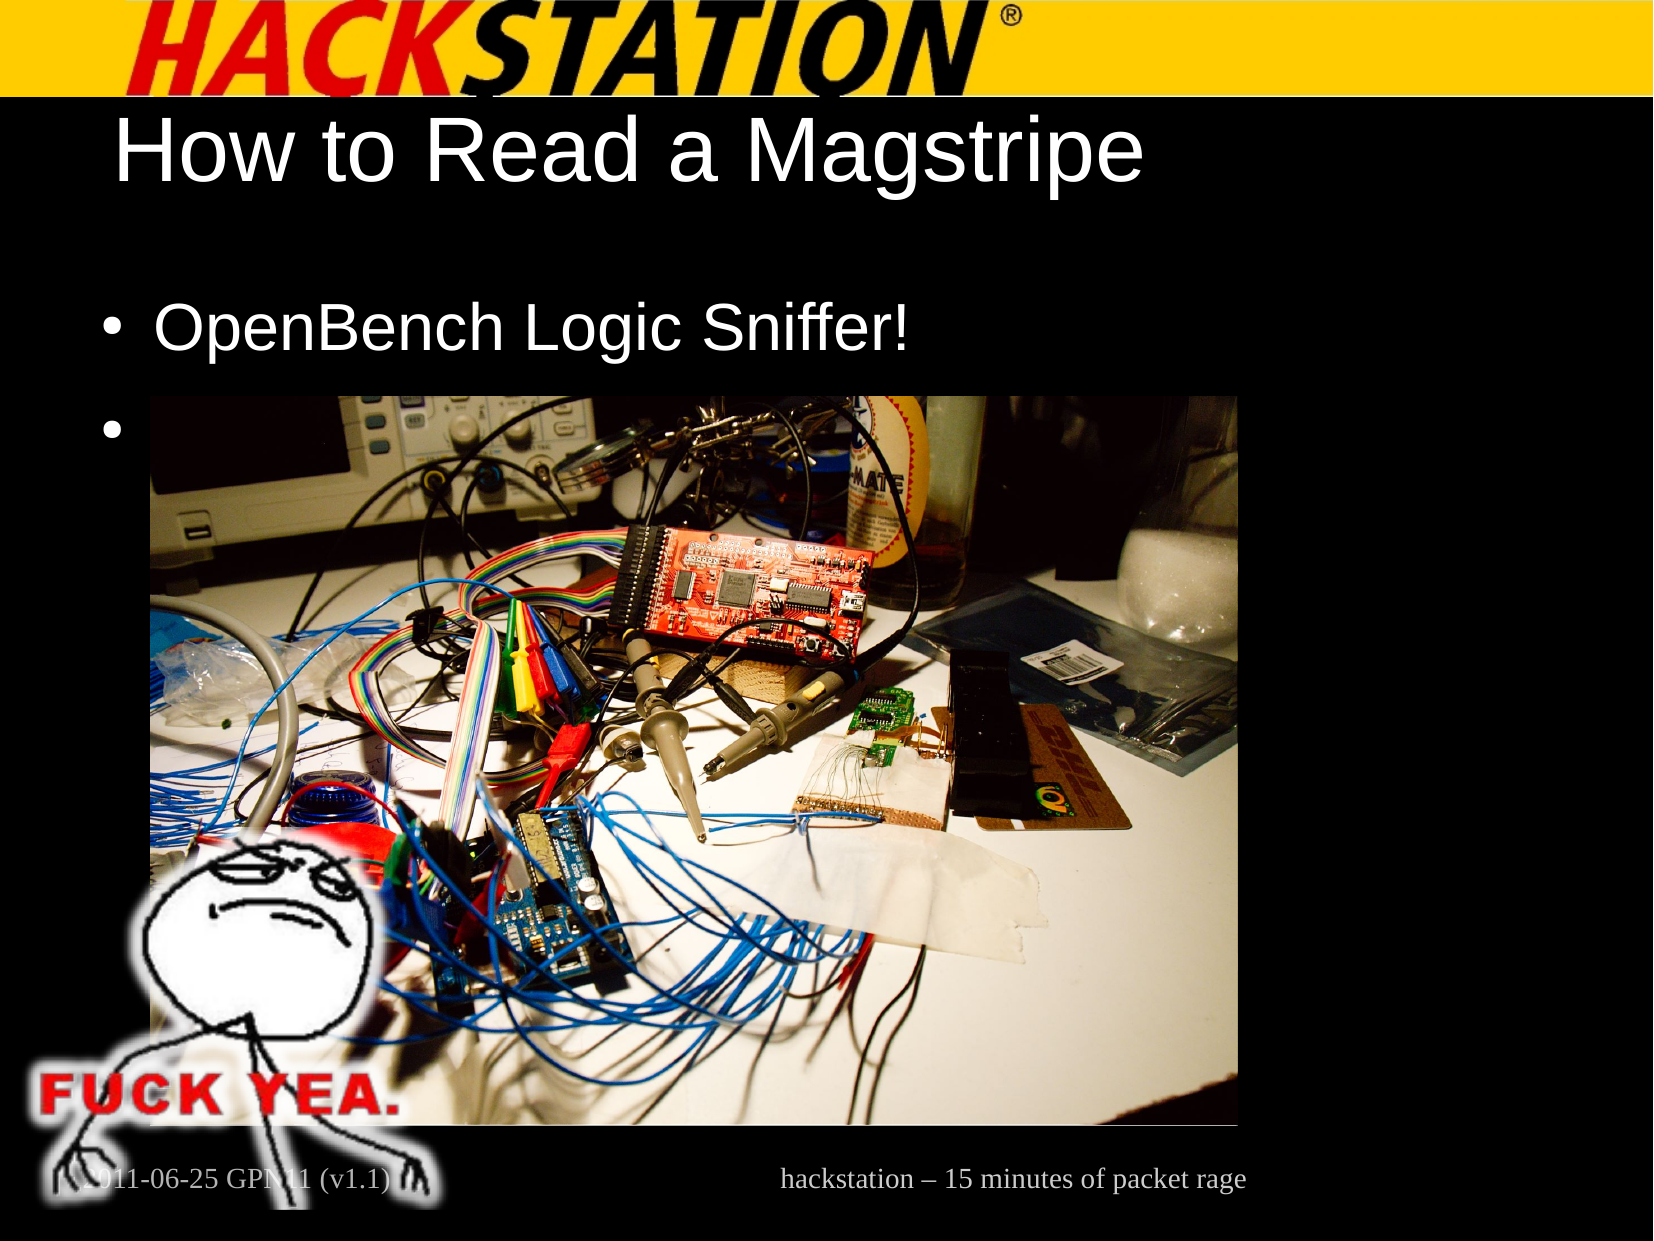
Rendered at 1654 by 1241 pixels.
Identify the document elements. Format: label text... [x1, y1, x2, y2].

title How to Read a Magstripe [112, 75, 1571, 226]
picture [0, 0, 1653, 97]
list OpenBench Logic Sniffer! [82, 290, 1571, 1109]
picture [0, 827, 1238, 1210]
